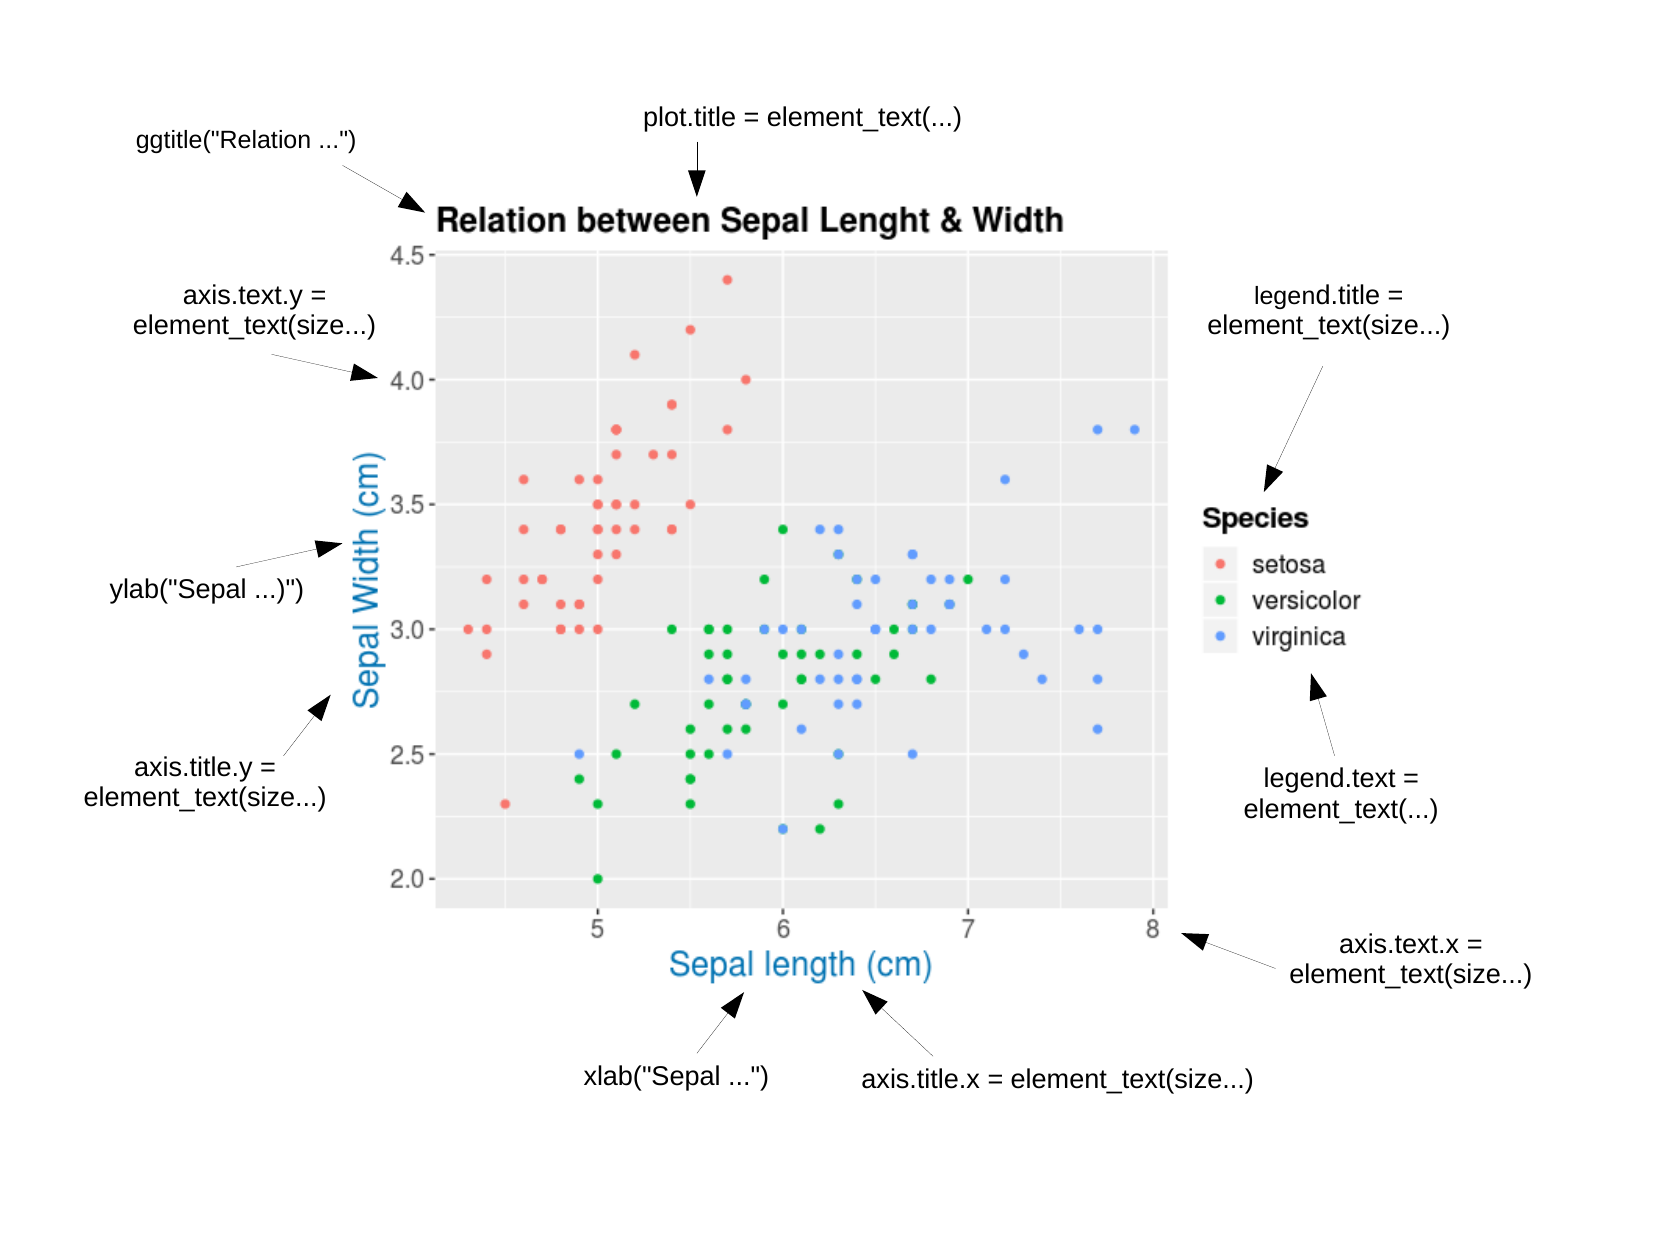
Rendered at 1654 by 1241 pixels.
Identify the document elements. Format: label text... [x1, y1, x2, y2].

text_box axis.text.x = element_text(size...) [1227, 921, 1595, 1004]
text_box xlab("Sepal ...") [566, 1053, 786, 1111]
text_box legend.title = element_text(size...) [1181, 272, 1477, 378]
text_box plot.title = element_text(...) [555, 94, 1051, 152]
text_box ggtitle("Relation ...") [114, 118, 378, 175]
text_box axis.title.y = element_text(size...) [67, 744, 343, 820]
text_box ylab("Sepal ...)") [82, 566, 331, 624]
text_box axis.title.x = element_text(size...) [768, 1056, 1347, 1108]
text_box axis.text.y = element_text(size...) [70, 272, 439, 414]
picture [342, 196, 1384, 993]
text_box legend.text = element_text(...) [1181, 755, 1502, 832]
